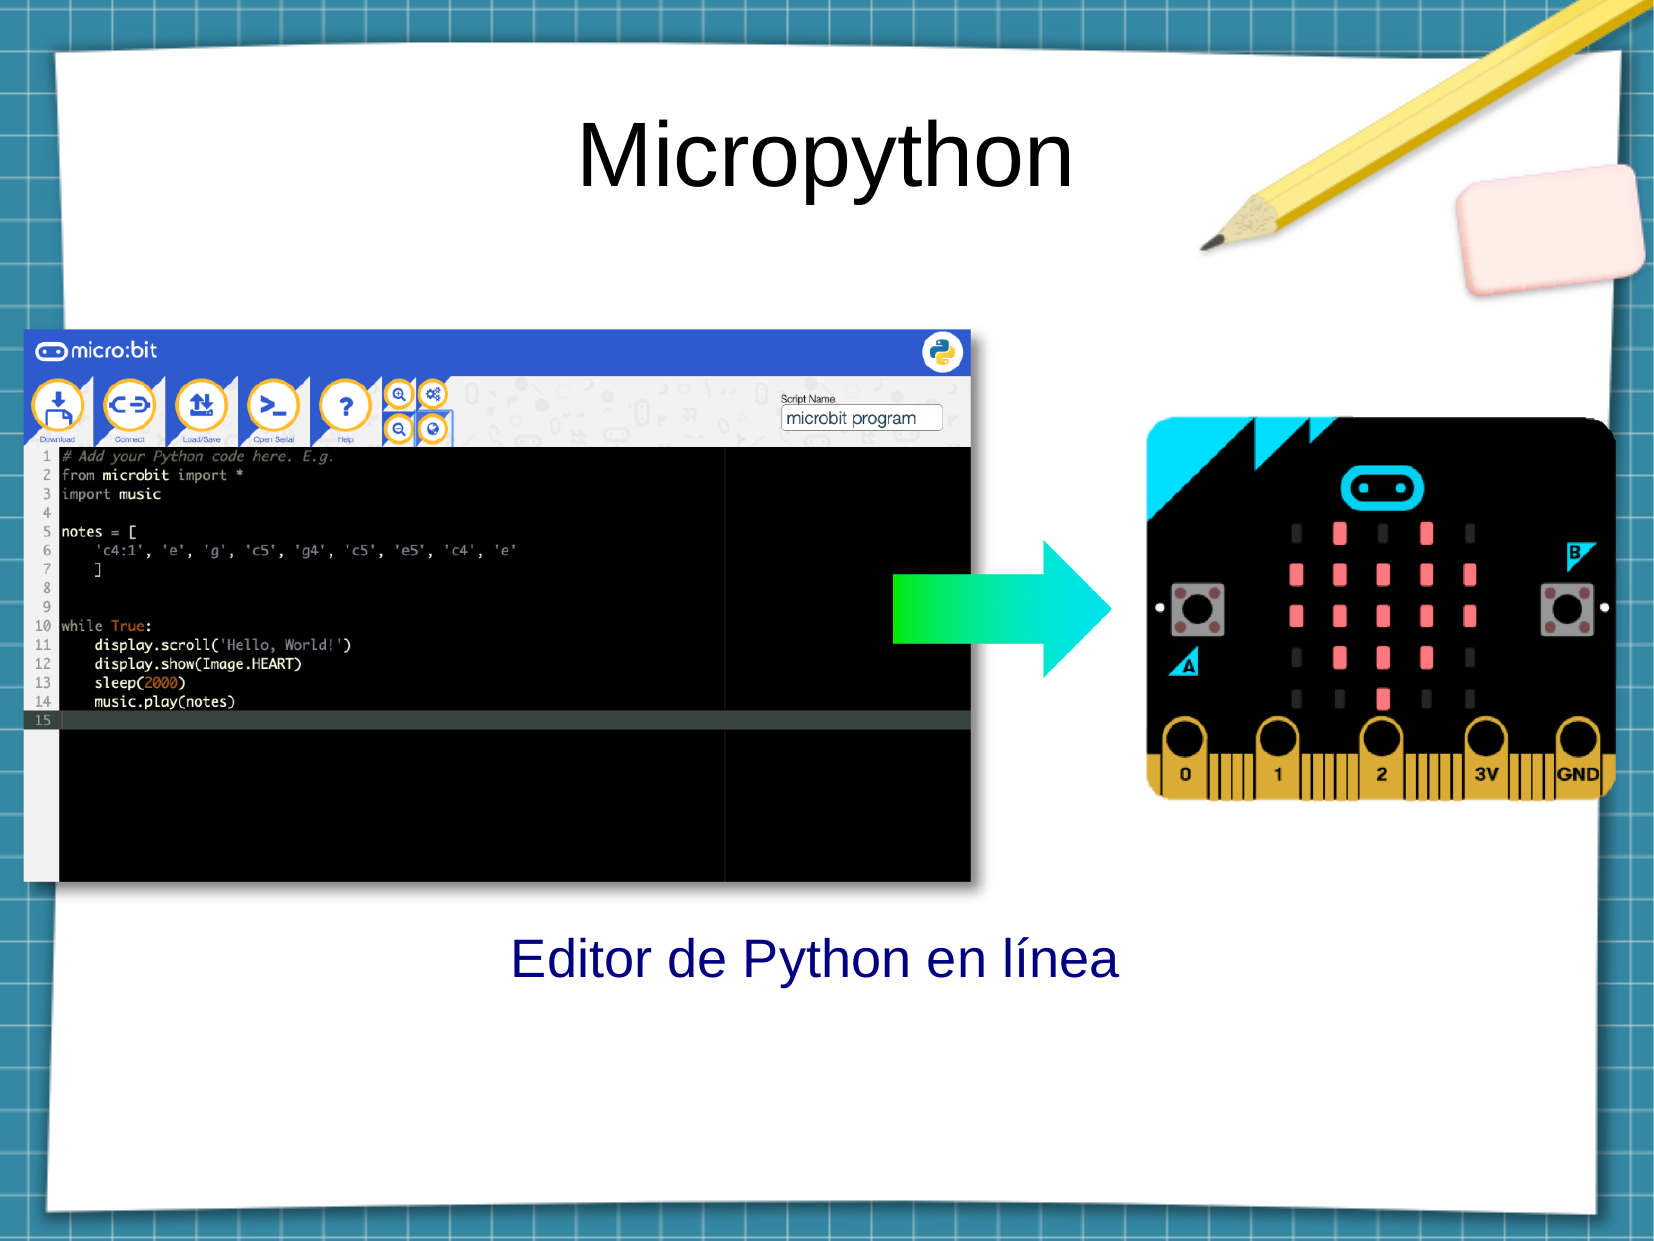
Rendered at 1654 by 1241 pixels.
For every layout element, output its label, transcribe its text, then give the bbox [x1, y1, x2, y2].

title Micropython [82, 61, 1571, 249]
text_box Editor de Python en línea [496, 921, 1146, 997]
picture [0, 0, 1654, 1241]
